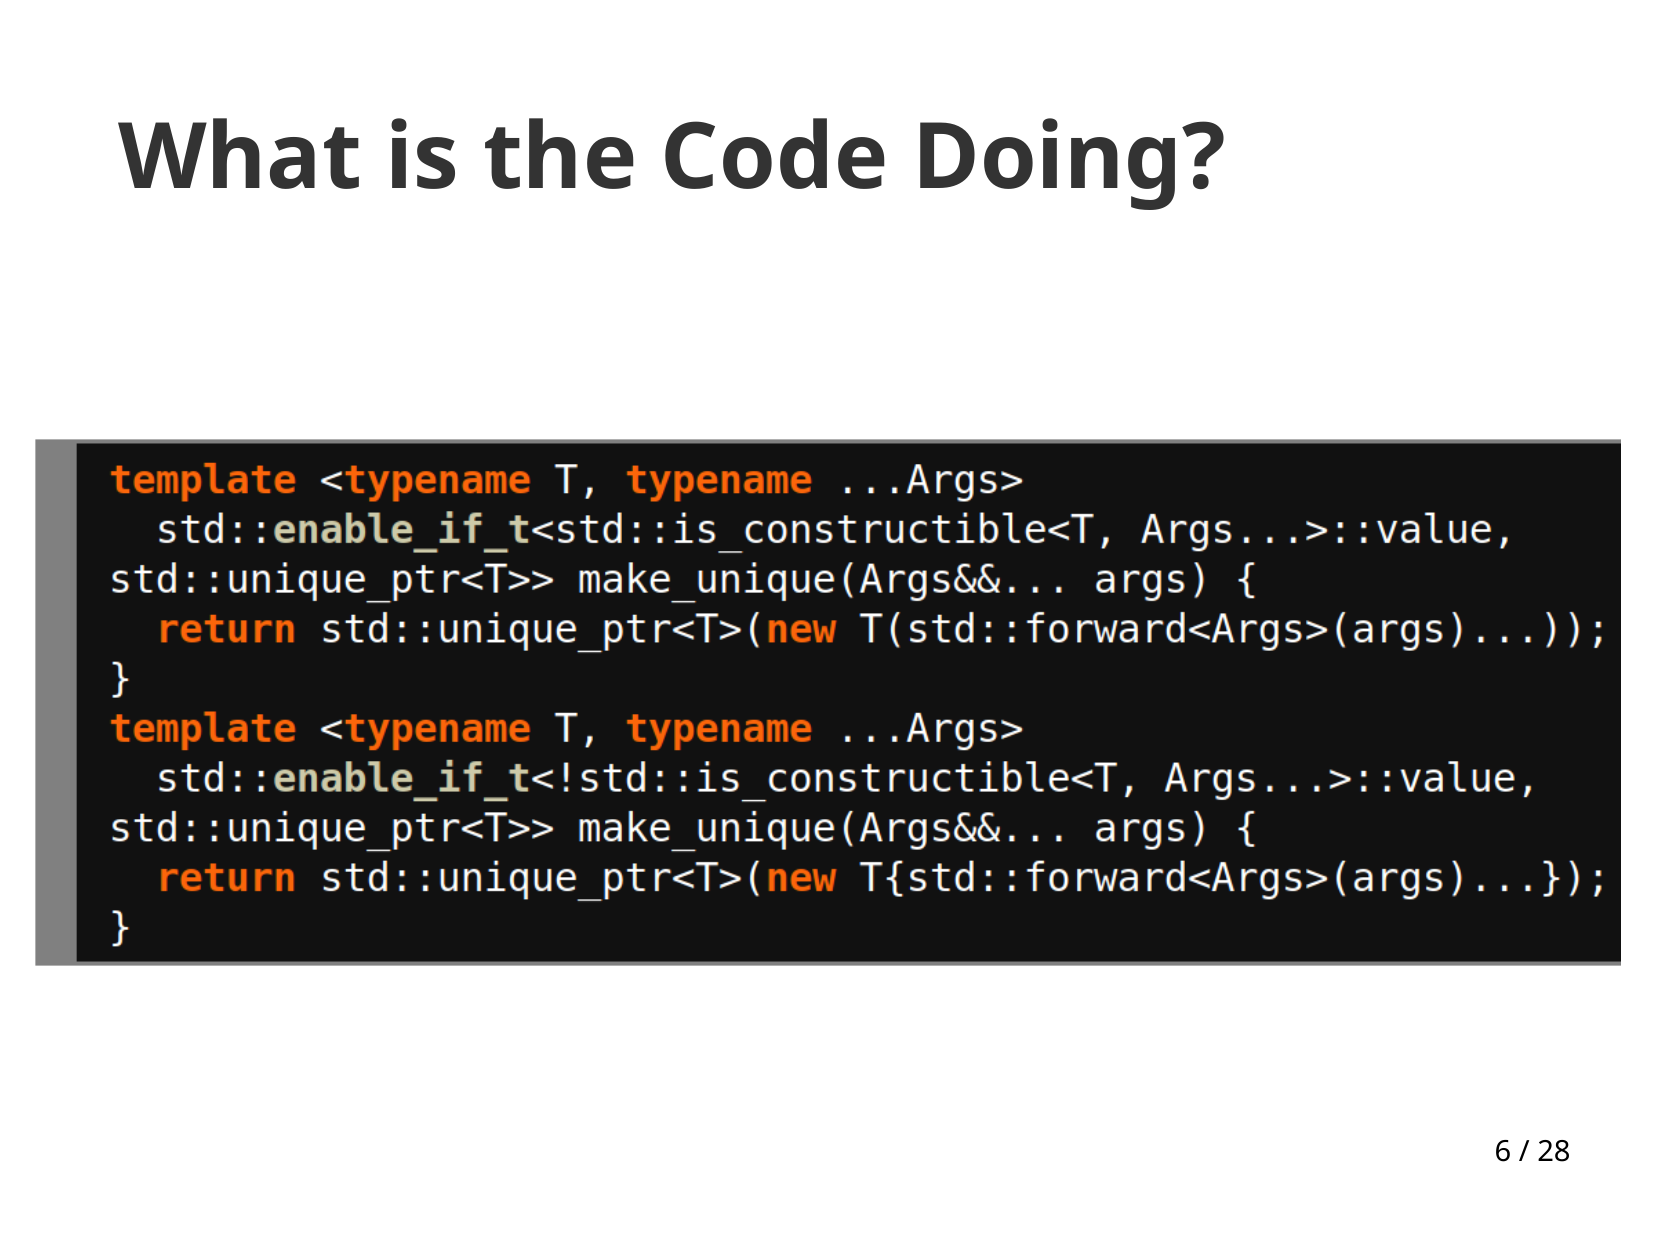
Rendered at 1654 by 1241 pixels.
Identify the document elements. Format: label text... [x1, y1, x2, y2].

picture [30, 434, 1621, 970]
title What is the Code Doing? [118, 49, 1571, 257]
